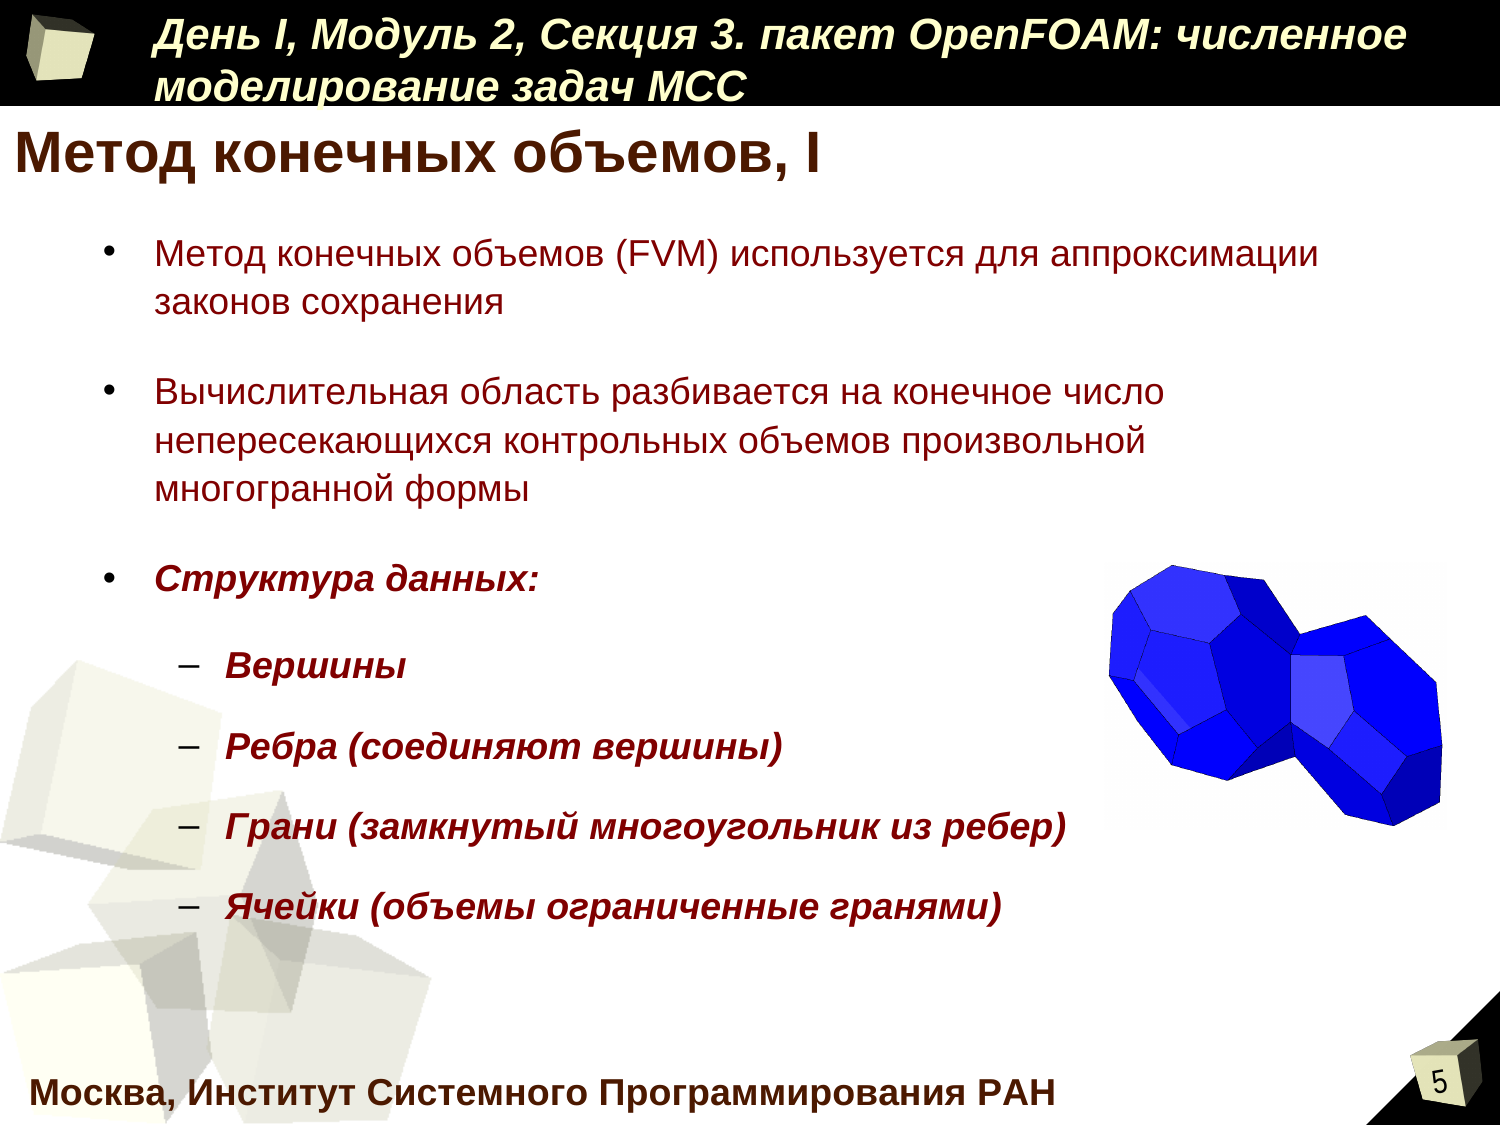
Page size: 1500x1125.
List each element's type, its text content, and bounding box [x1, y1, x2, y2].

list Метод конечных объемов (FVM) используется для аппроксимации законов сохранения Вычислительная область разбивается на конечное число непересекающихся контрольных объемов произвольной многогранной формы Структура данных: Вершины Ребра (соединяют вершины) Грани (замкнутый многоугольник из ребер) Ячейки (объемы ограниченные гранями) [85, 224, 1366, 929]
picture [423, 1088, 433, 1102]
picture [1104, 562, 1447, 830]
text_box Метод конечных объемов, I [0, 106, 1500, 192]
picture [0, 659, 433, 1125]
